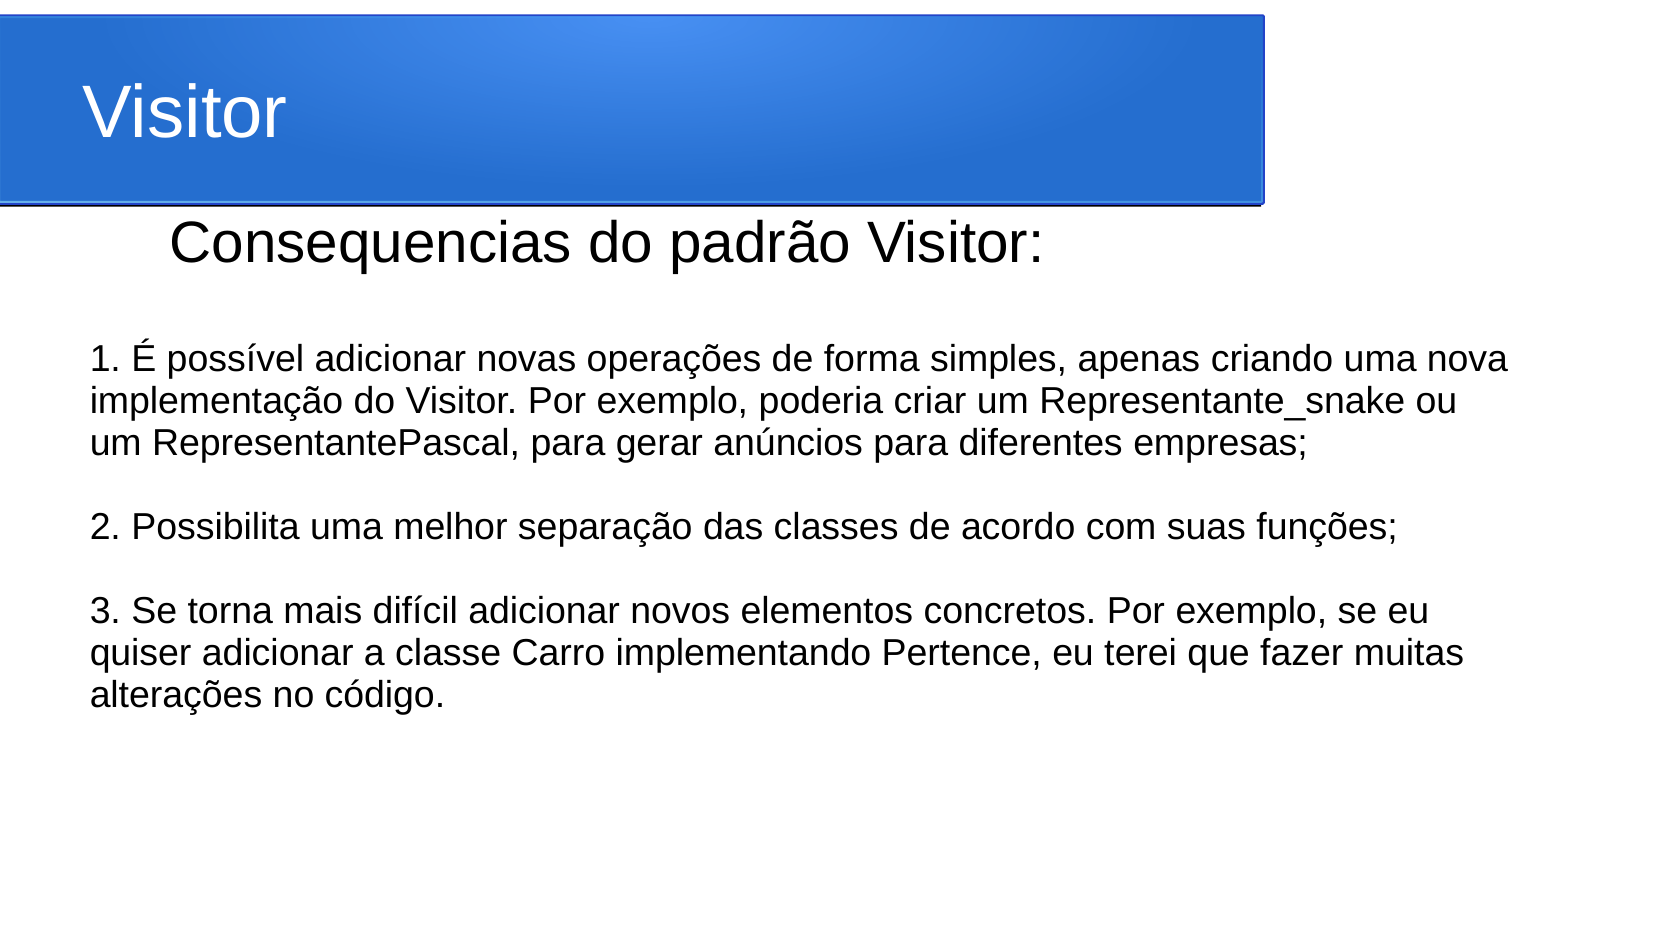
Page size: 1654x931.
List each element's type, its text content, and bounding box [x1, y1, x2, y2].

text_box 1. É possível adicionar novas operações de forma simples, apenas criando uma nova implementação do Visitor. Por exemplo, poderia criar um Representante_snake ou um RepresentantePascal, para gerar anúncios para diferentes empresas; 2. Possibilita uma melhor separação das classes de acordo com suas funções; 3. Se torna mais difícil adicionar novos elementos concretos. Por exemplo, se eu quiser adicionar a classe Carro implementando Pertence, eu terei que fazer muitas alterações no código. [75, 330, 1531, 856]
subtitle Consequencias do padrão Visitor: [0, 210, 1216, 341]
title Visitor [82, 35, 1235, 189]
